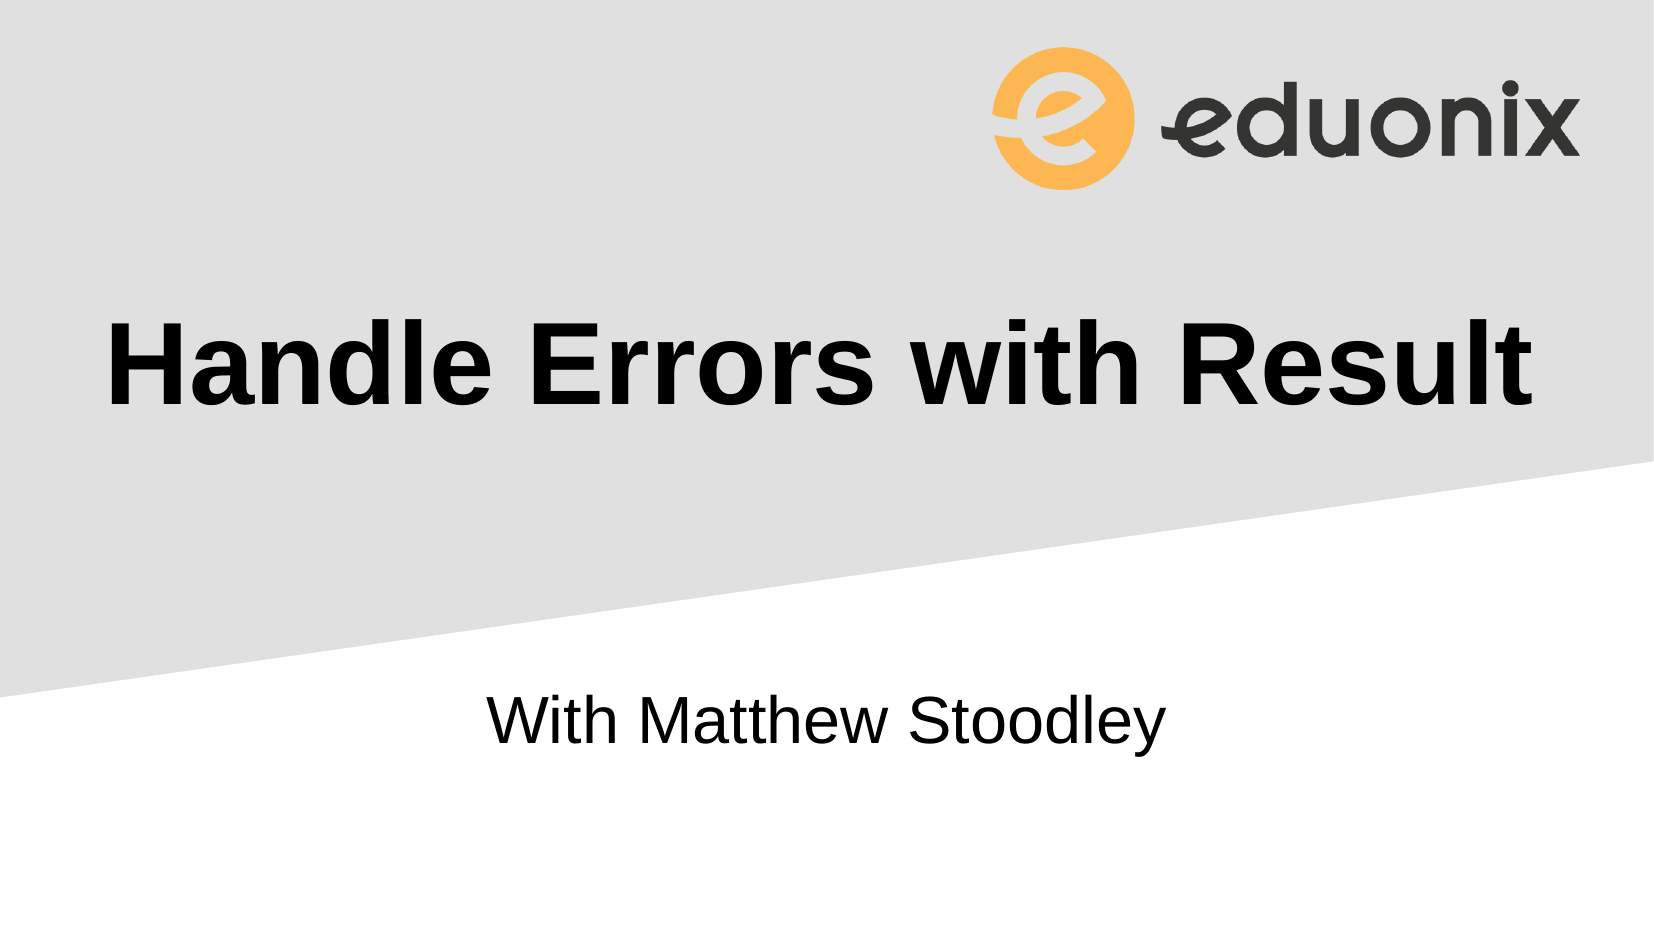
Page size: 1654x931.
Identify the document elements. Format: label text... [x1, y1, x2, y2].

title Handle Errors with Result [75, 90, 1564, 639]
picture [992, 47, 1580, 190]
subtitle With Matthew Stoodley [93, 578, 1561, 863]
